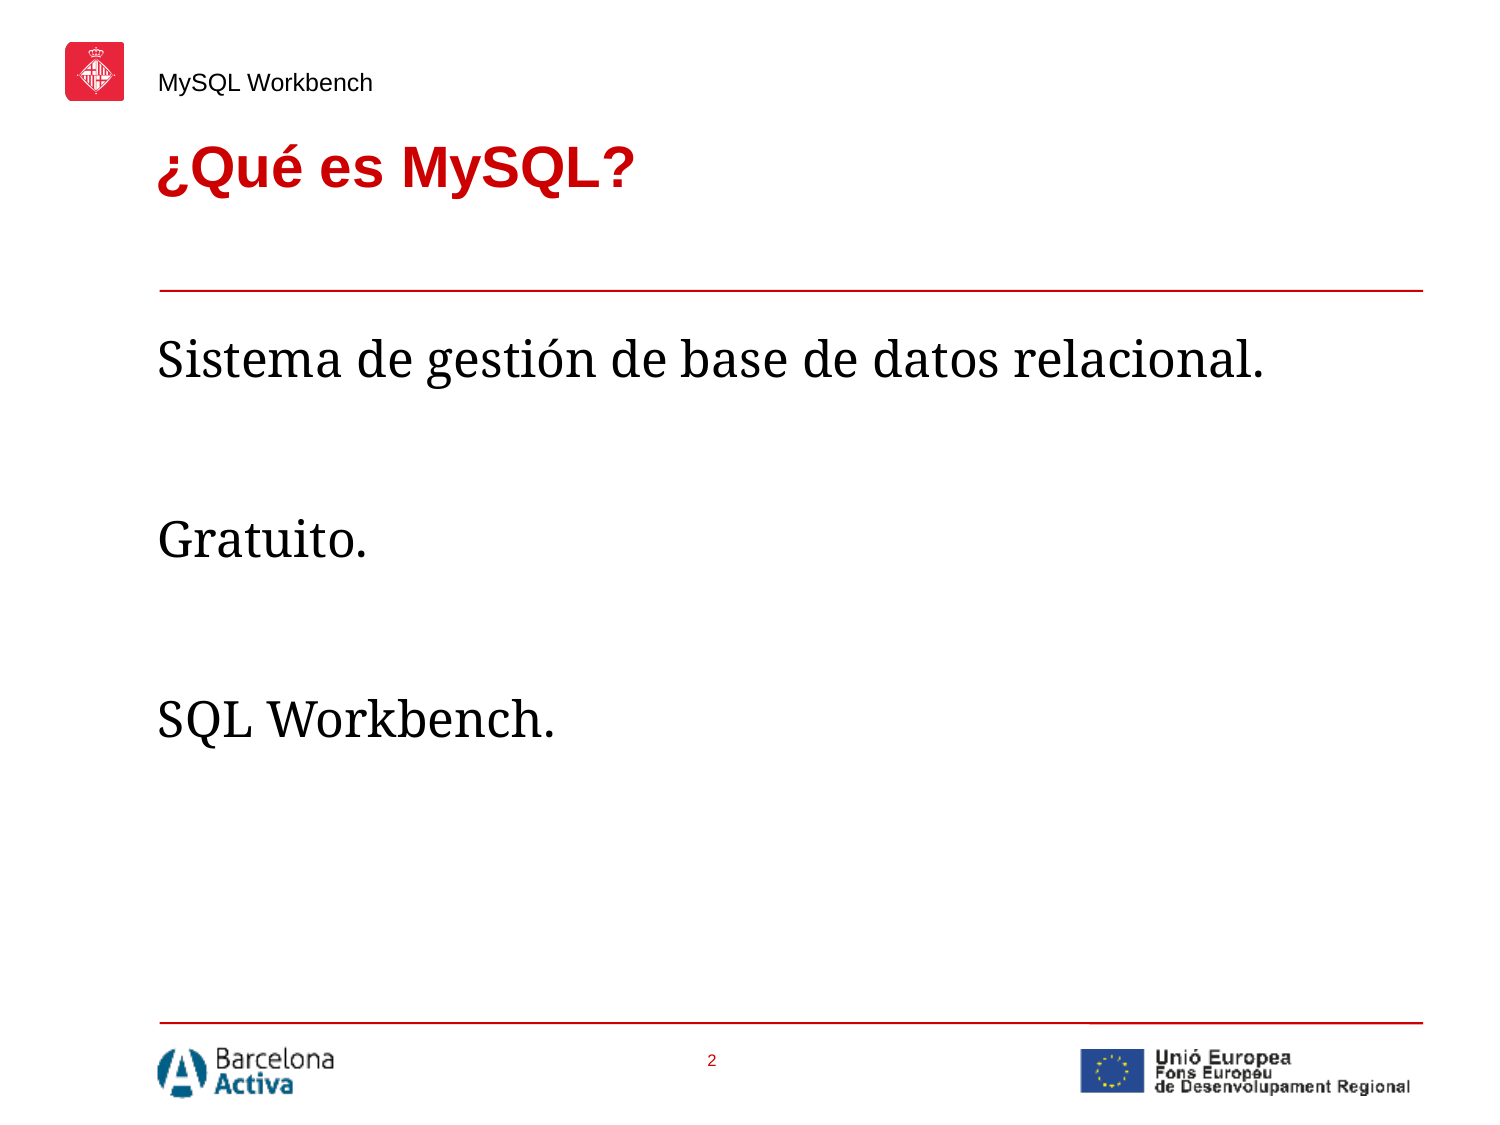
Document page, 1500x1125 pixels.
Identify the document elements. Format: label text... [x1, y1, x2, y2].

text_box Sistema de gestión de base de datos relacional. Gratuito. SQL Workbench. [142, 319, 1398, 588]
text_box MySQL Workbench [142, 58, 537, 104]
picture [65, 42, 124, 101]
picture [147, 1034, 343, 1110]
picture [1080, 1049, 1411, 1096]
slide_number <number> [536, 1042, 887, 1103]
text_box ¿Qué es MySQL? [140, 121, 1416, 268]
